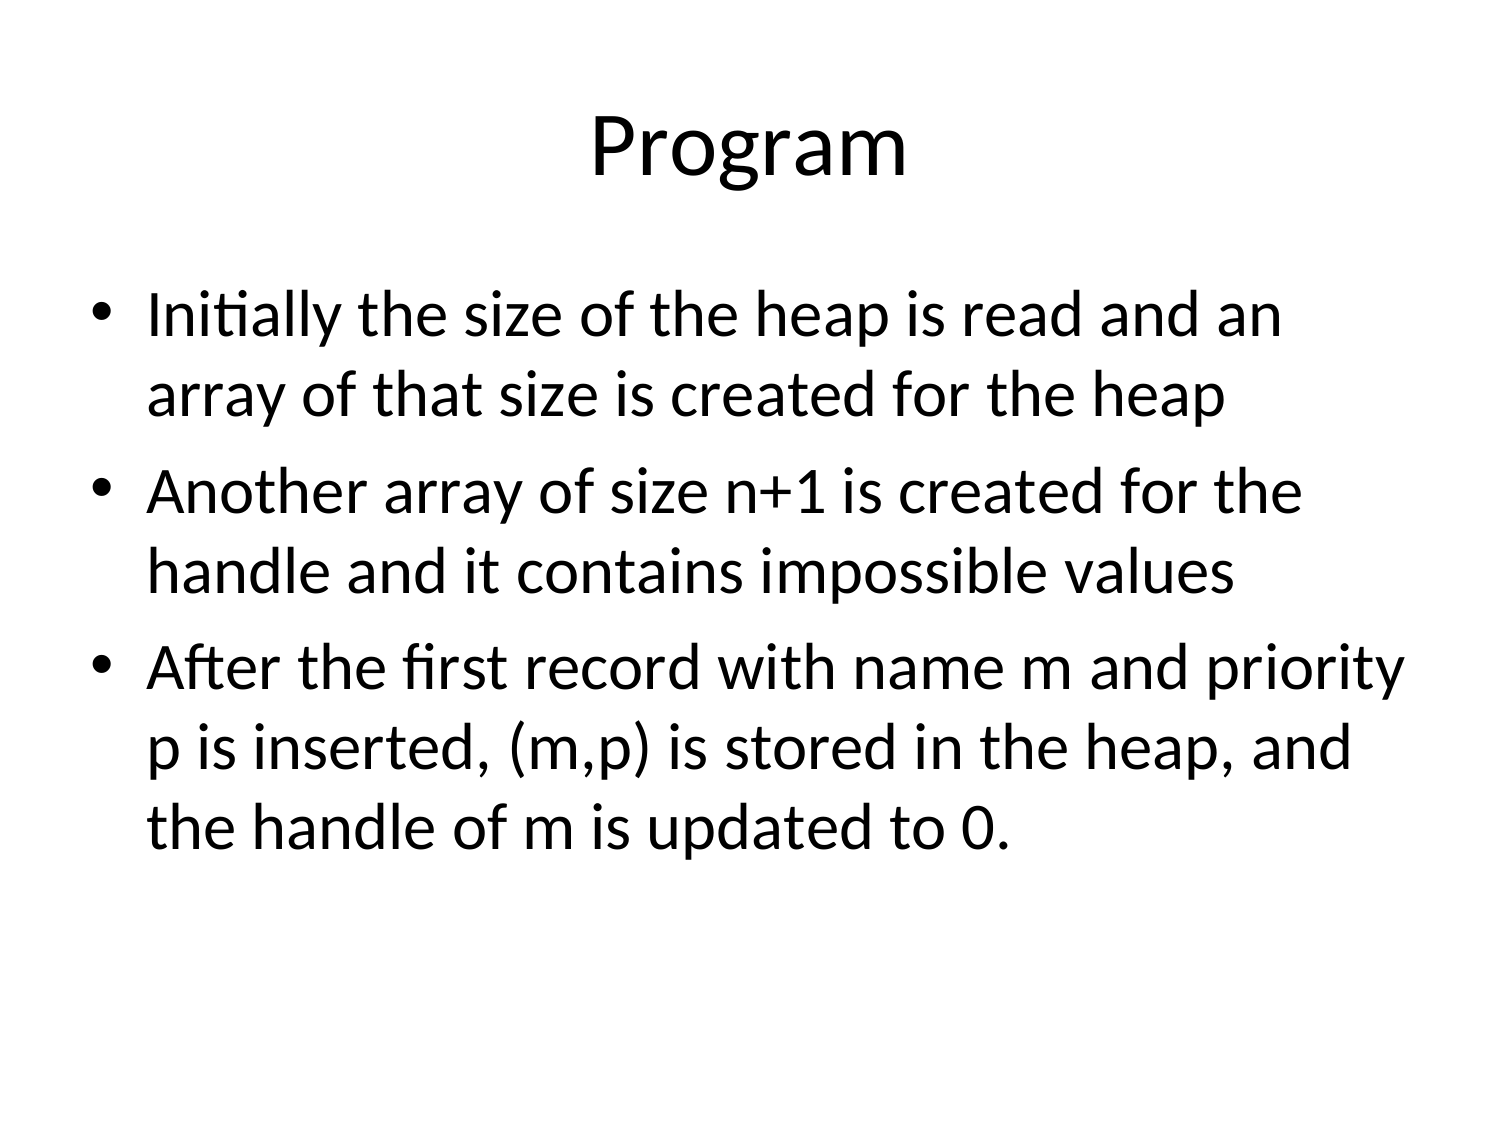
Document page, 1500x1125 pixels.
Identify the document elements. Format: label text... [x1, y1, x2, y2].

list Initially the size of the heap is read and an array of that size is created for the heap Another array of size n+1 is created for the handle and it contains impossible values After the first record with name m and priority p is inserted, (m,p) is stored in the heap, and the handle of m is updated to 0. [75, 262, 1426, 1006]
title Program [75, 45, 1426, 233]
